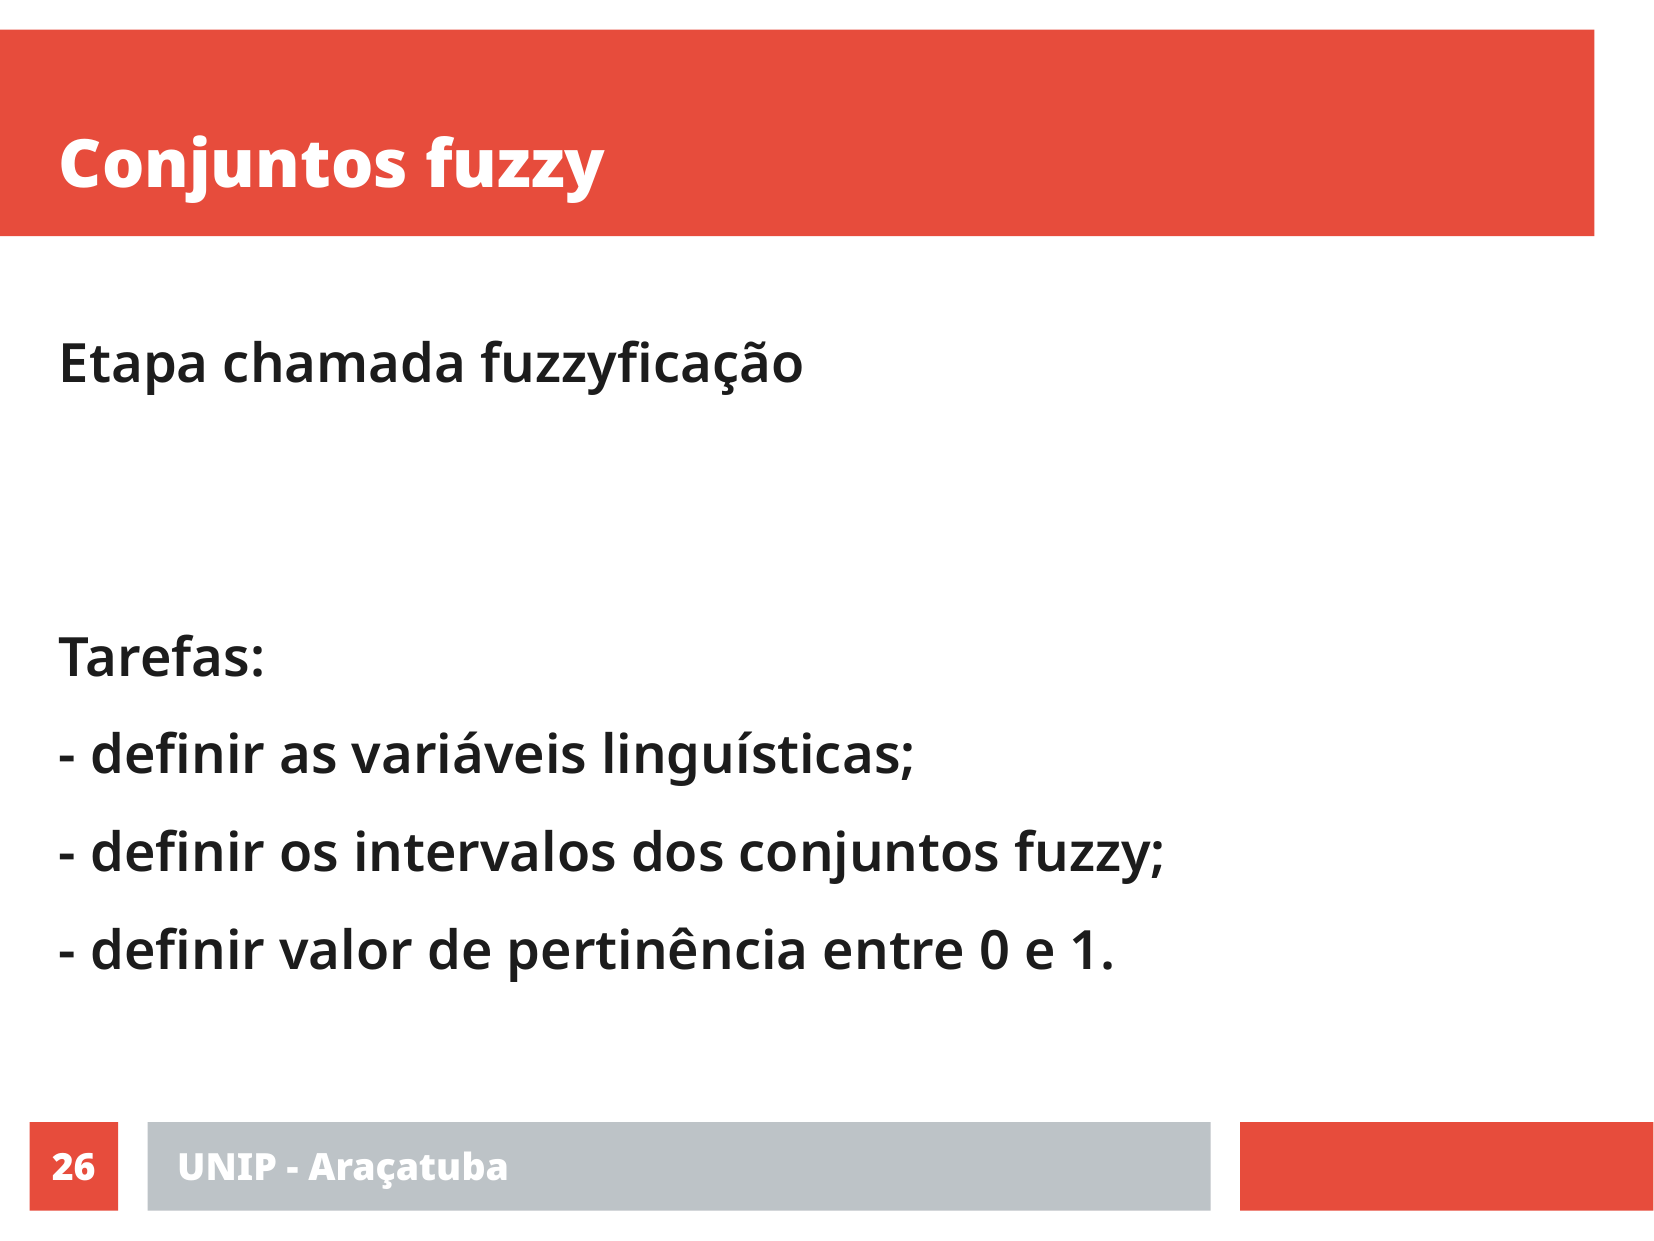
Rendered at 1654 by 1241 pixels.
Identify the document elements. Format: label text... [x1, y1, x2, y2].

title Conjuntos fuzzy [59, 59, 1595, 207]
list Etapa chamada fuzzyficação Tarefas: - definir as variáveis linguísticas; - definir os intervalos dos conjuntos fuzzy; - definir valor de pertinência entre 0 e 1. [59, 324, 1565, 1093]
